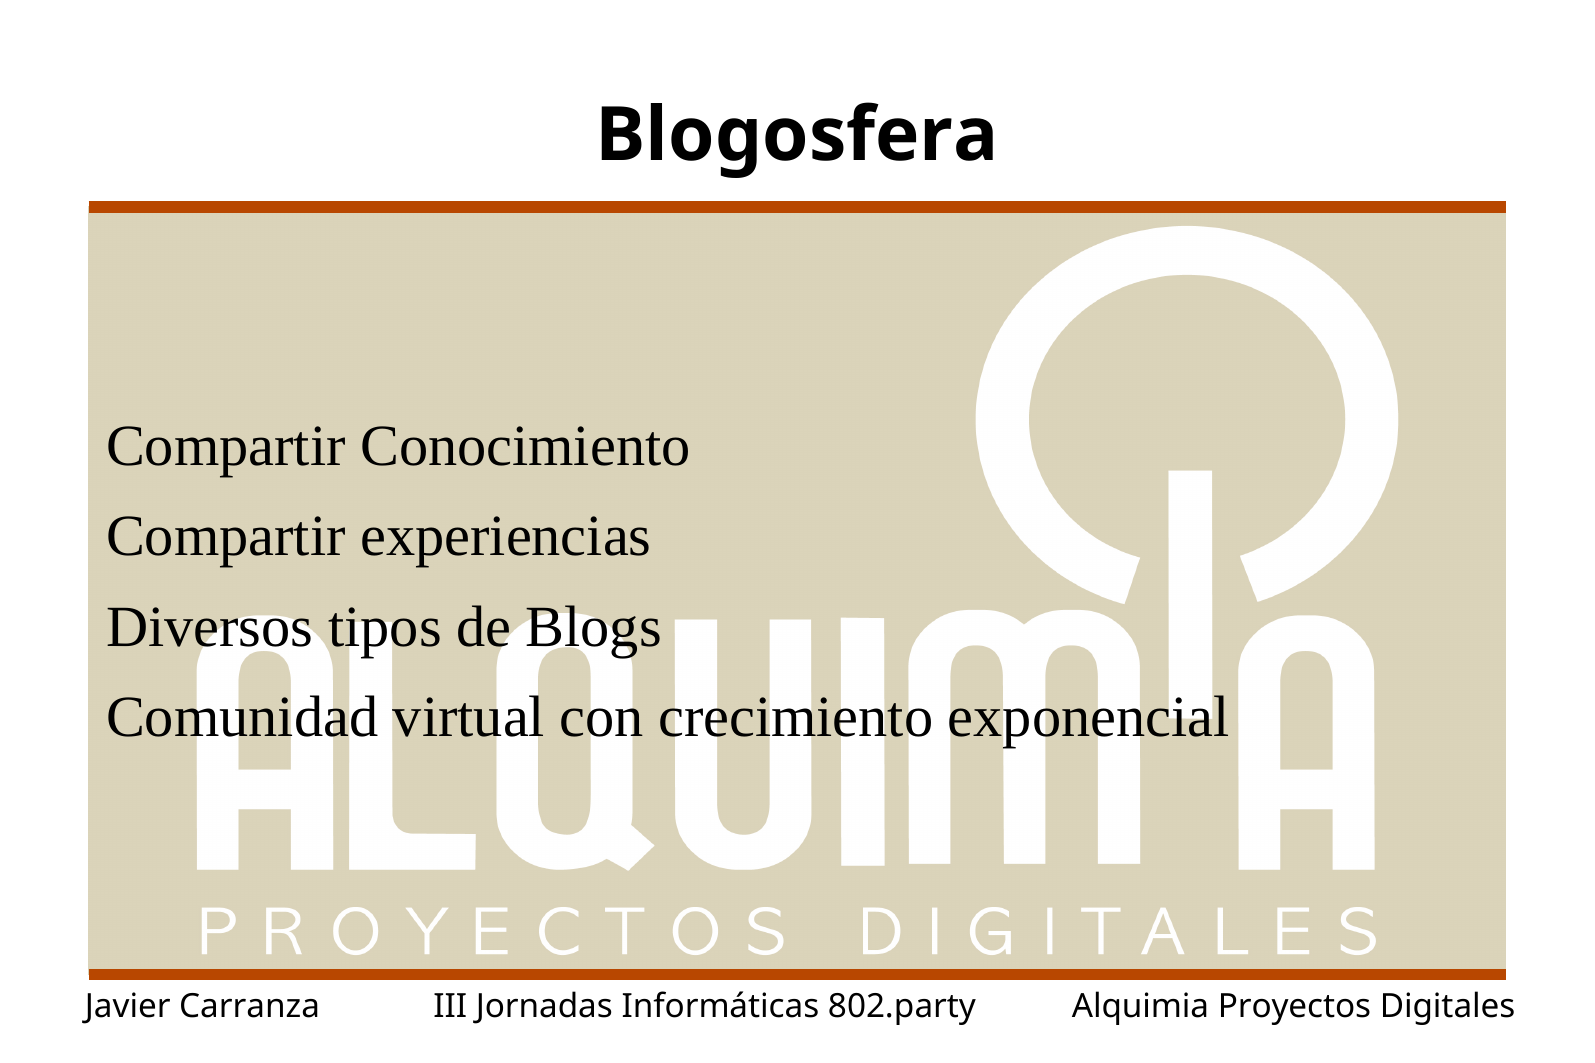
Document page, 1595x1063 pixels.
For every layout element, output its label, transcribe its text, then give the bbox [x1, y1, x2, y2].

picture [88, 791, 1506, 969]
text_box Javier Carranza III Jornadas Informáticas 802.party Alquimia Proyectos Digitales [81, 974, 1513, 1048]
picture [88, 220, 1506, 413]
list Compartir Conocimiento Compartir experiencias Diversos tipos de Blogs Comunidad virtual con crecimiento exponencial [88, 413, 1516, 791]
title Blogosfera [79, 42, 1515, 220]
